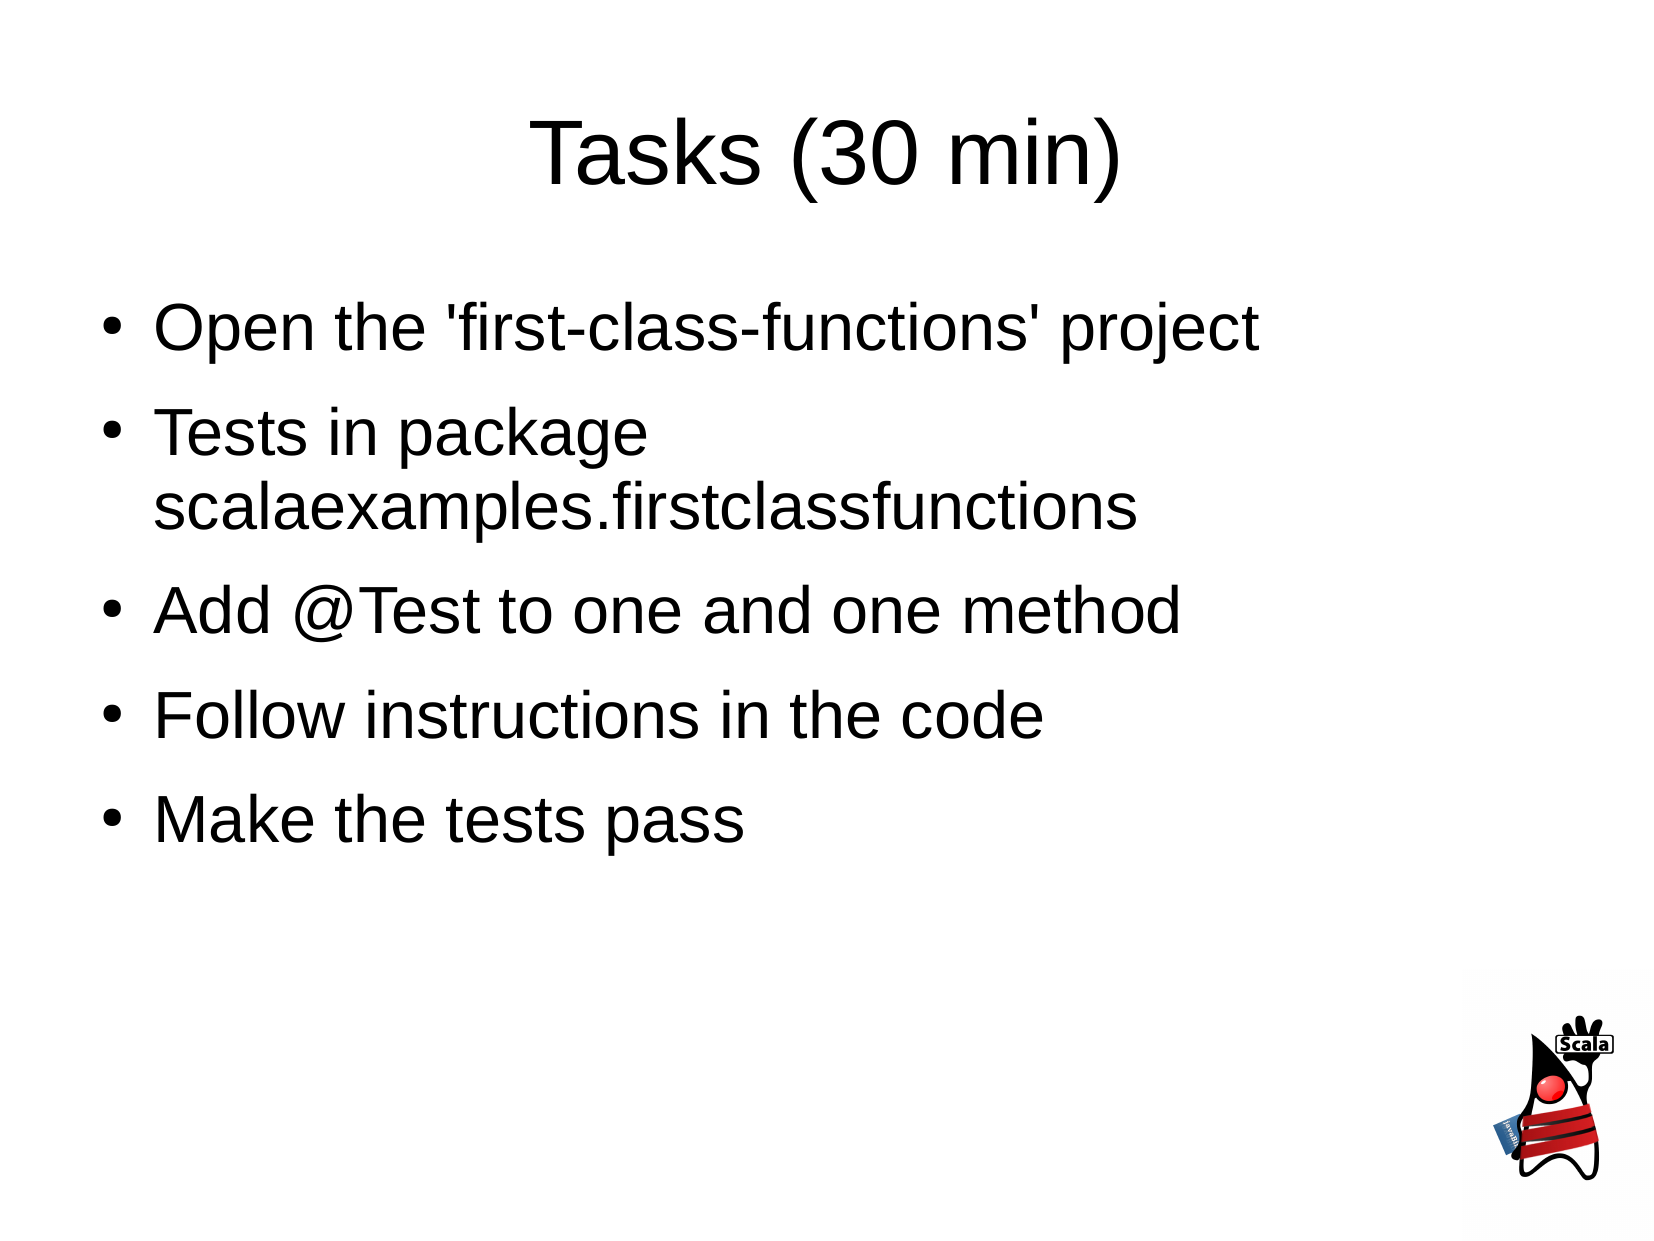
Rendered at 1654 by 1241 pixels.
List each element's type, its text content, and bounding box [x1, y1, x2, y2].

picture [1462, 969, 1654, 1241]
title Tasks (30 min) [82, 49, 1571, 257]
list Open the 'first-class-functions' project Tests in package scalaexamples.firstclassfunctions Add @Test to one and one method Follow instructions in the code Make the tests pass [82, 290, 1571, 1109]
